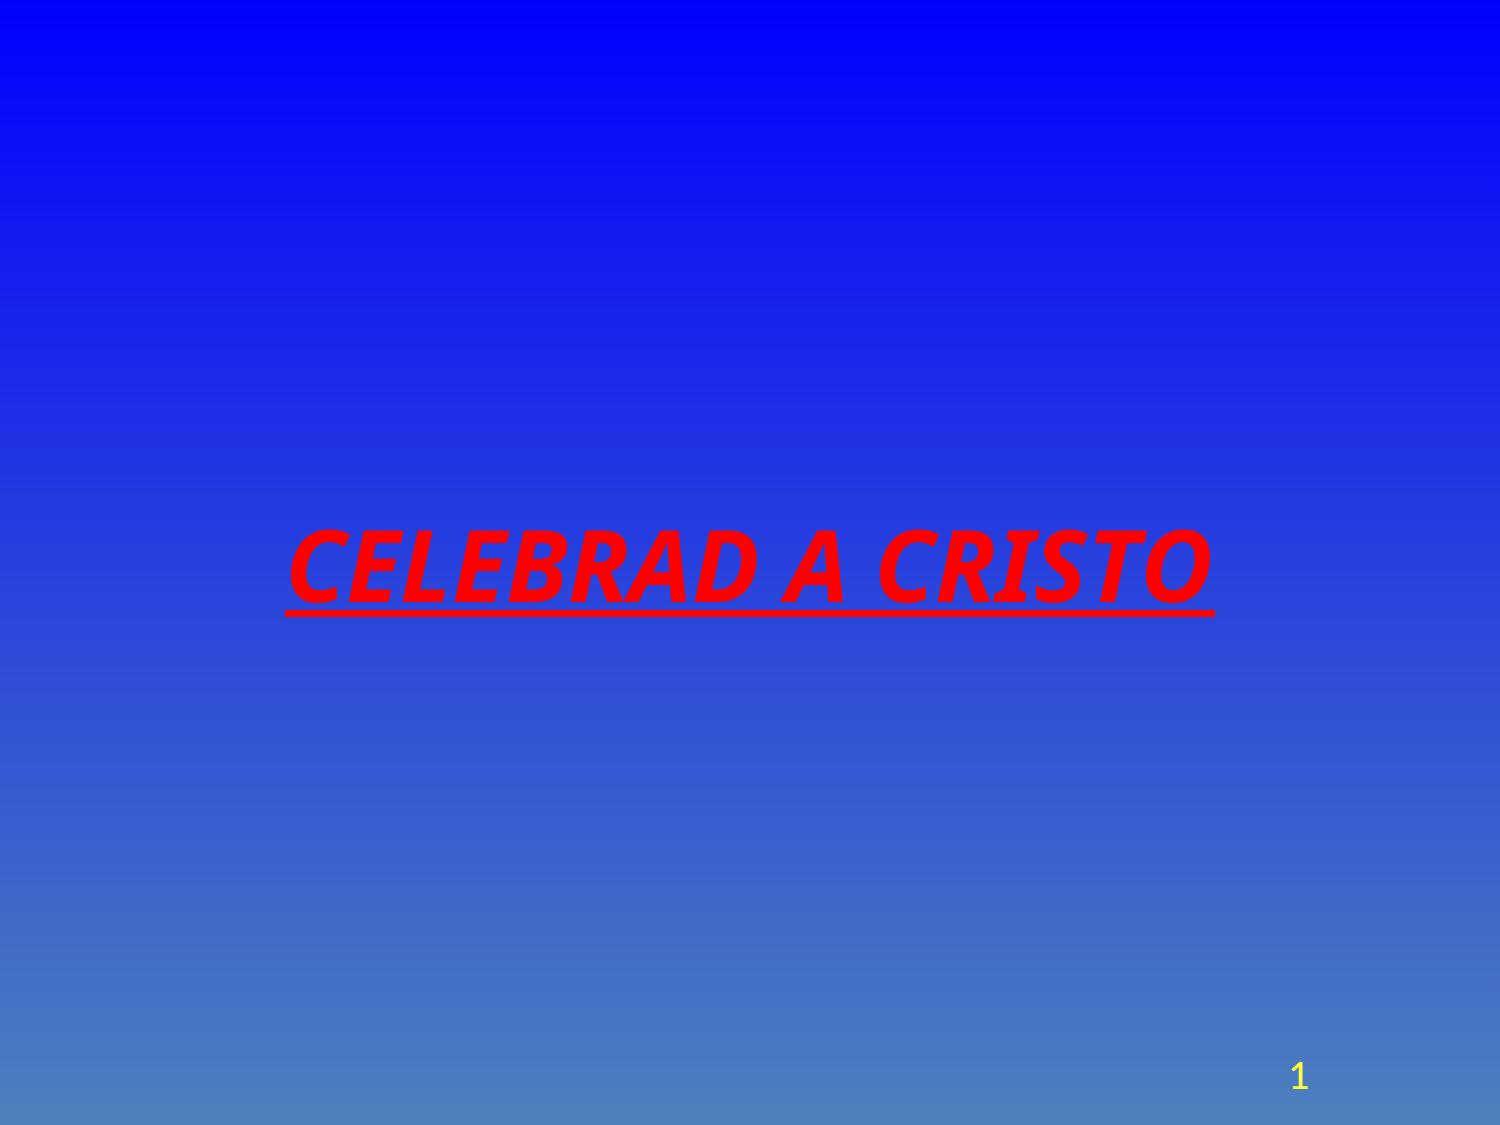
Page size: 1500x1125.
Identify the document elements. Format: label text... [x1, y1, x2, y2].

text_box CELEBRAD A CRISTO [75, 427, 1426, 698]
text_box <número> [974, 1042, 1325, 1103]
